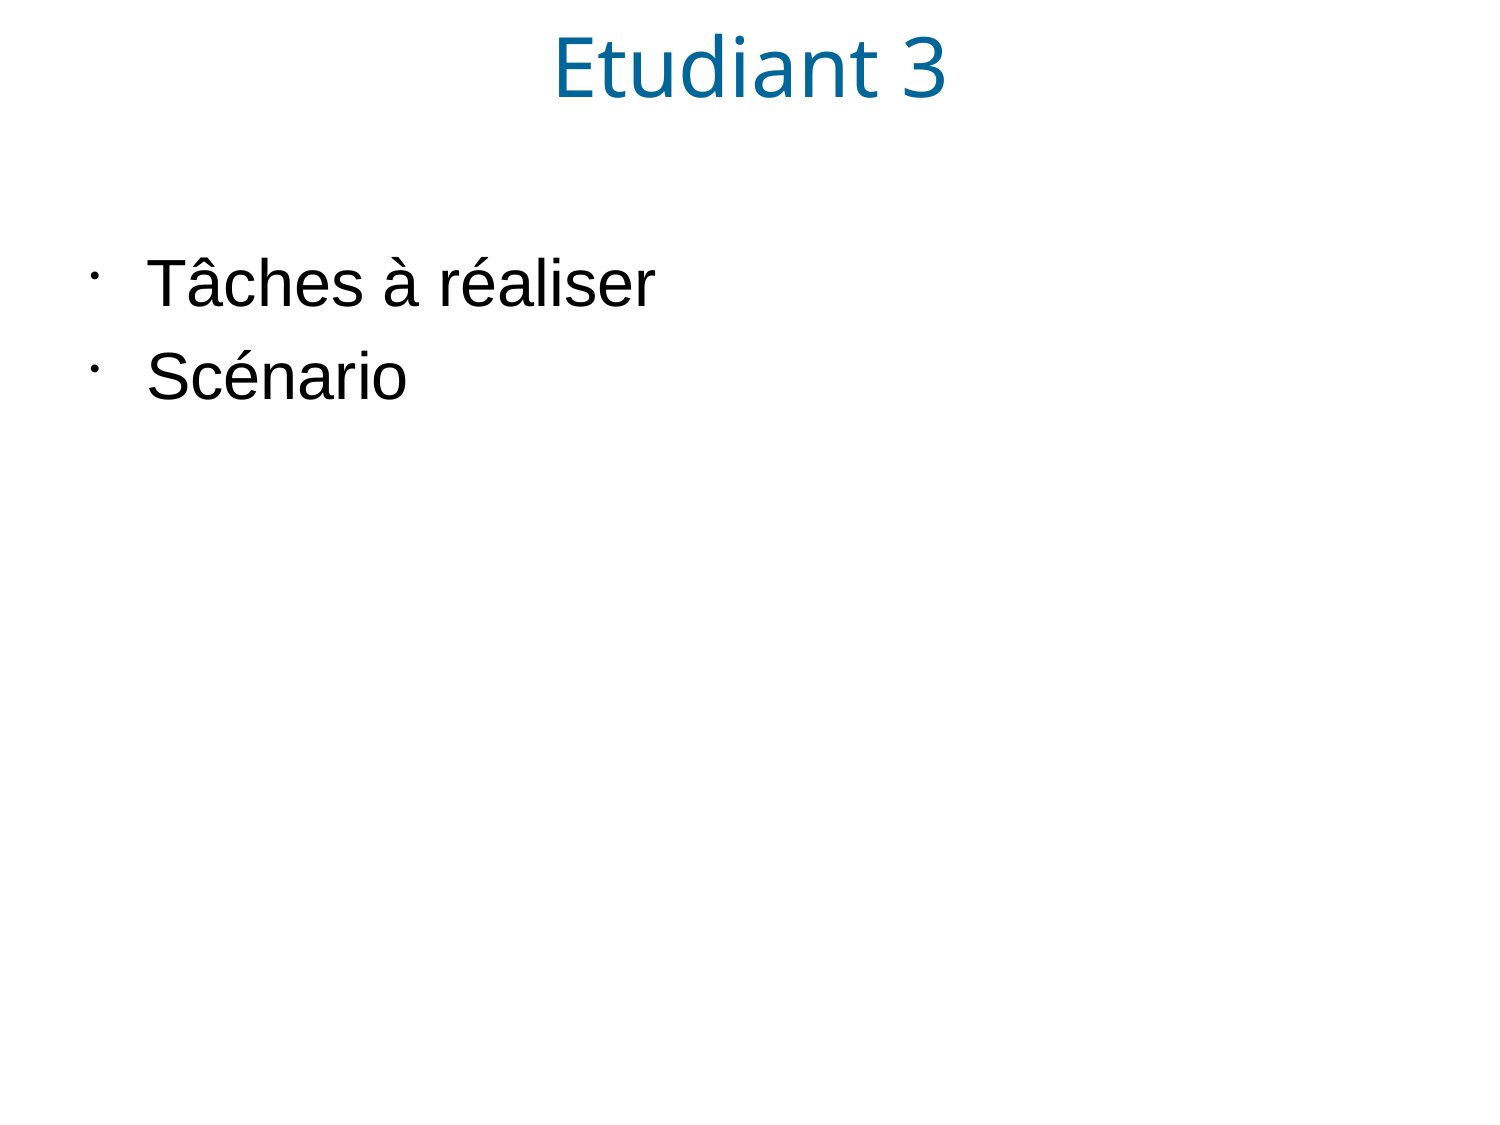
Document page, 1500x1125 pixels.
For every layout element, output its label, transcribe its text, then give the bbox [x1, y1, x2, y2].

title Etudiant 3 [75, 7, 1425, 195]
list Tâches à réaliser Scénario [75, 232, 729, 797]
